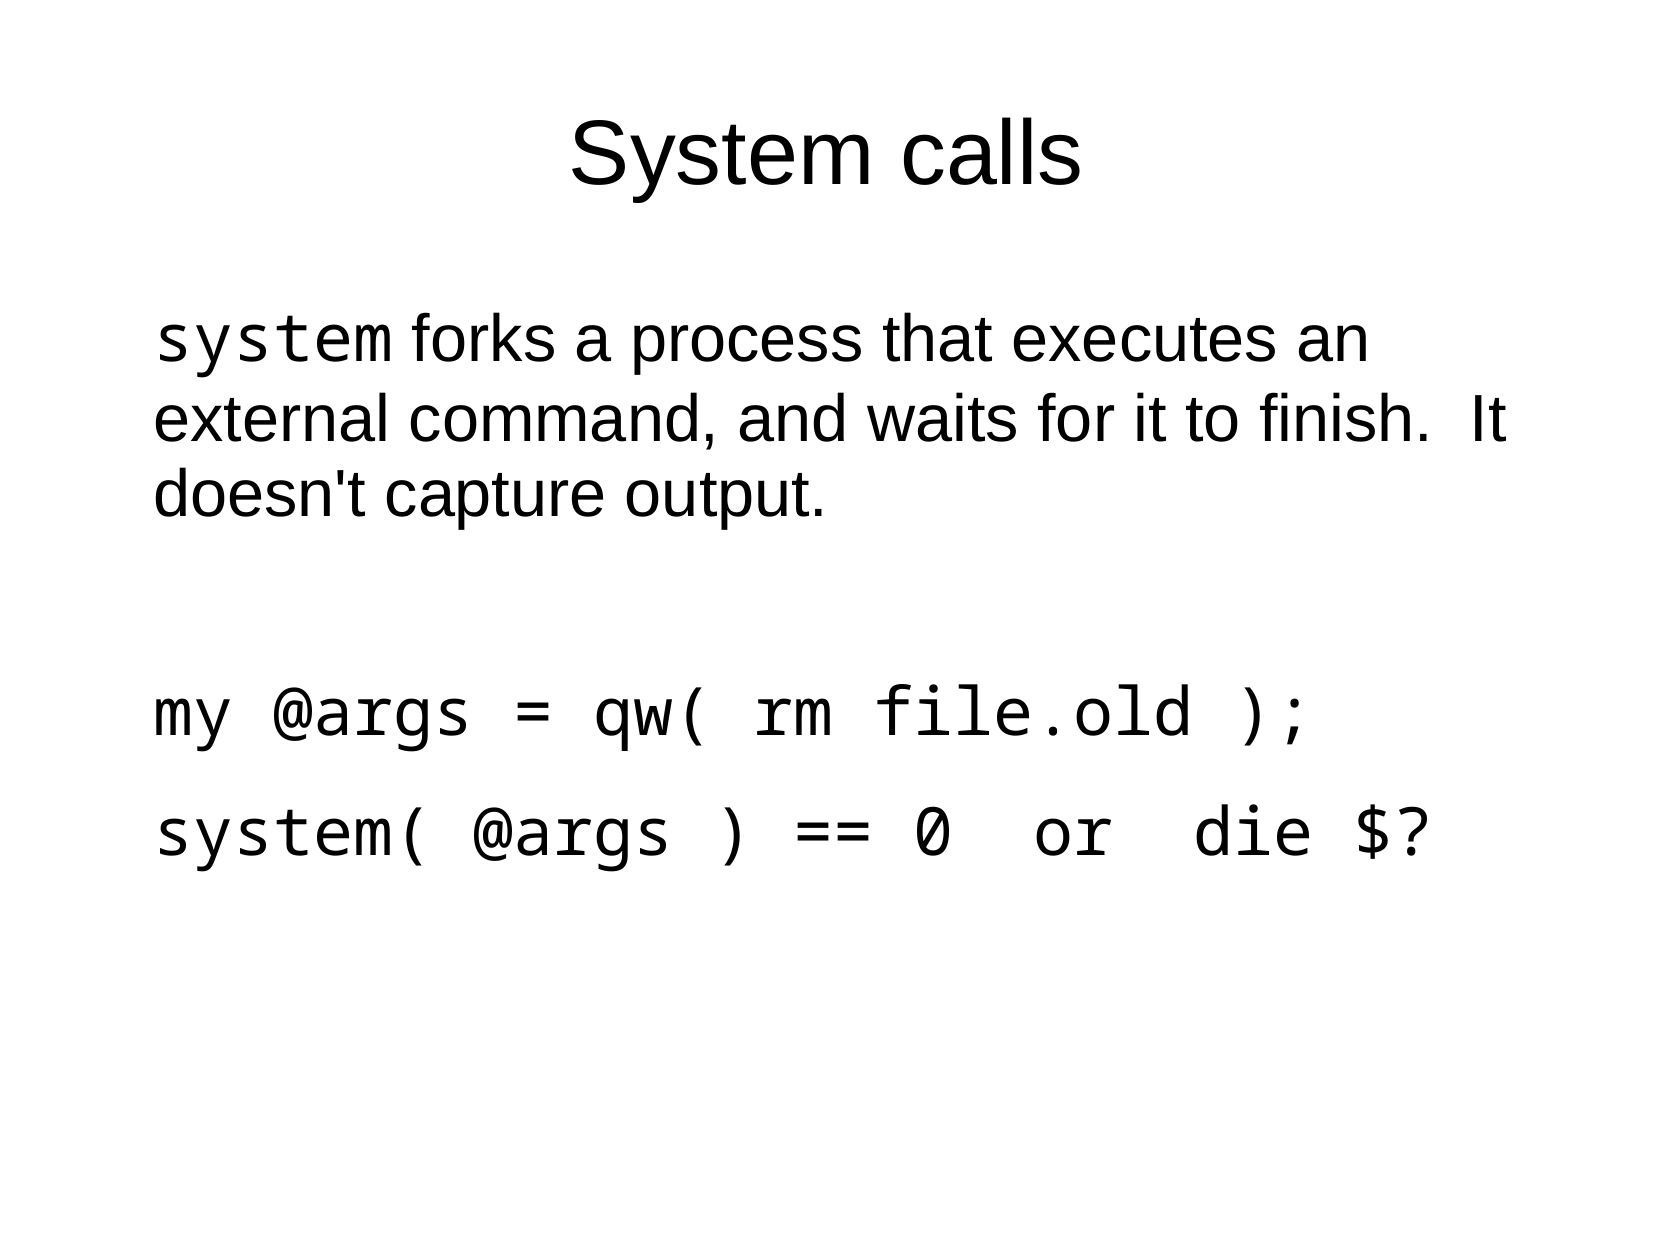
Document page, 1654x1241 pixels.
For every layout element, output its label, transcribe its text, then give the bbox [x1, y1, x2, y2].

list system forks a process that executes an external command, and waits for it to finish. It doesn't capture output. my @args = qw( rm file.old ); system( @args ) == 0 or die $? [82, 290, 1571, 1010]
title System calls [82, 49, 1571, 257]
